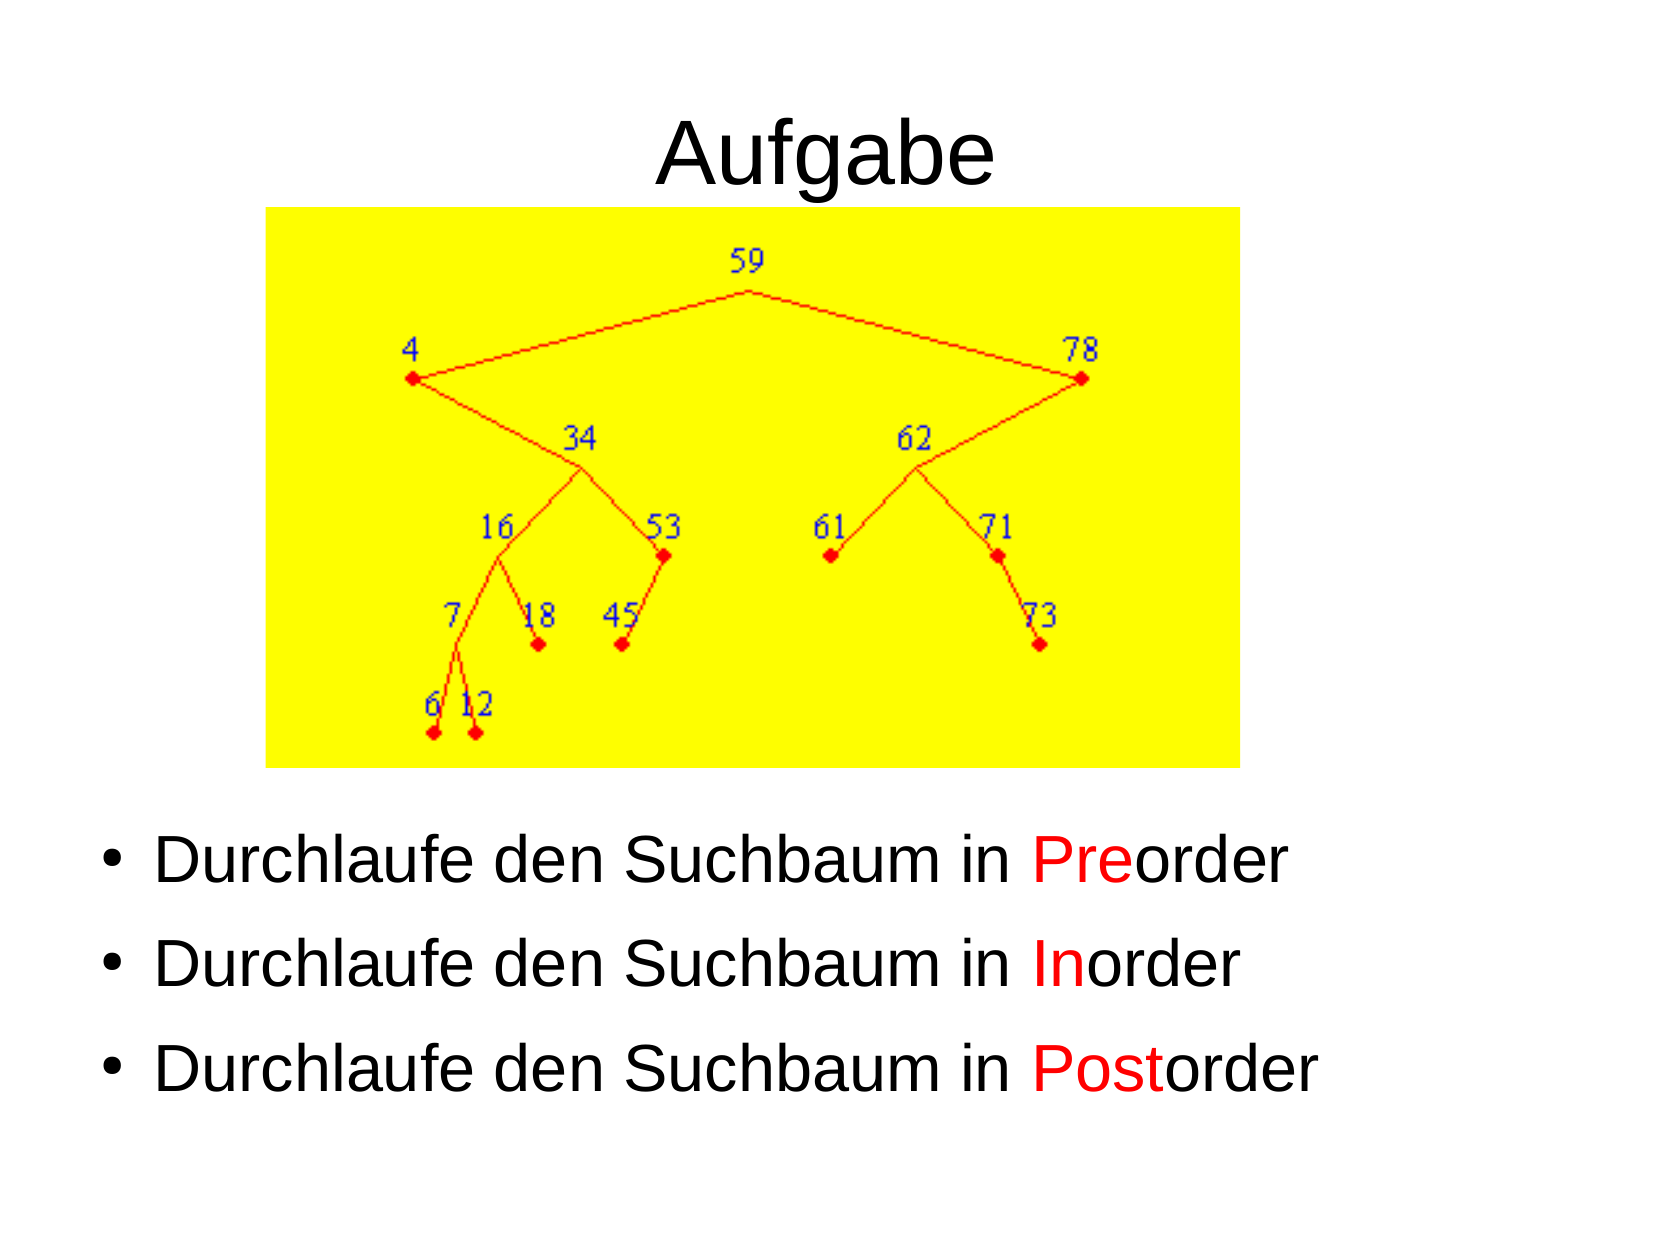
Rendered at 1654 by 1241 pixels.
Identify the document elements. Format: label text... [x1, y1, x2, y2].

list Durchlaufe den Suchbaum in Preorder Durchlaufe den Suchbaum in Inorder Durchlaufe den Suchbaum in Postorder [82, 717, 1571, 1109]
picture [265, 206, 1241, 768]
title Aufgabe [82, 49, 1571, 257]
